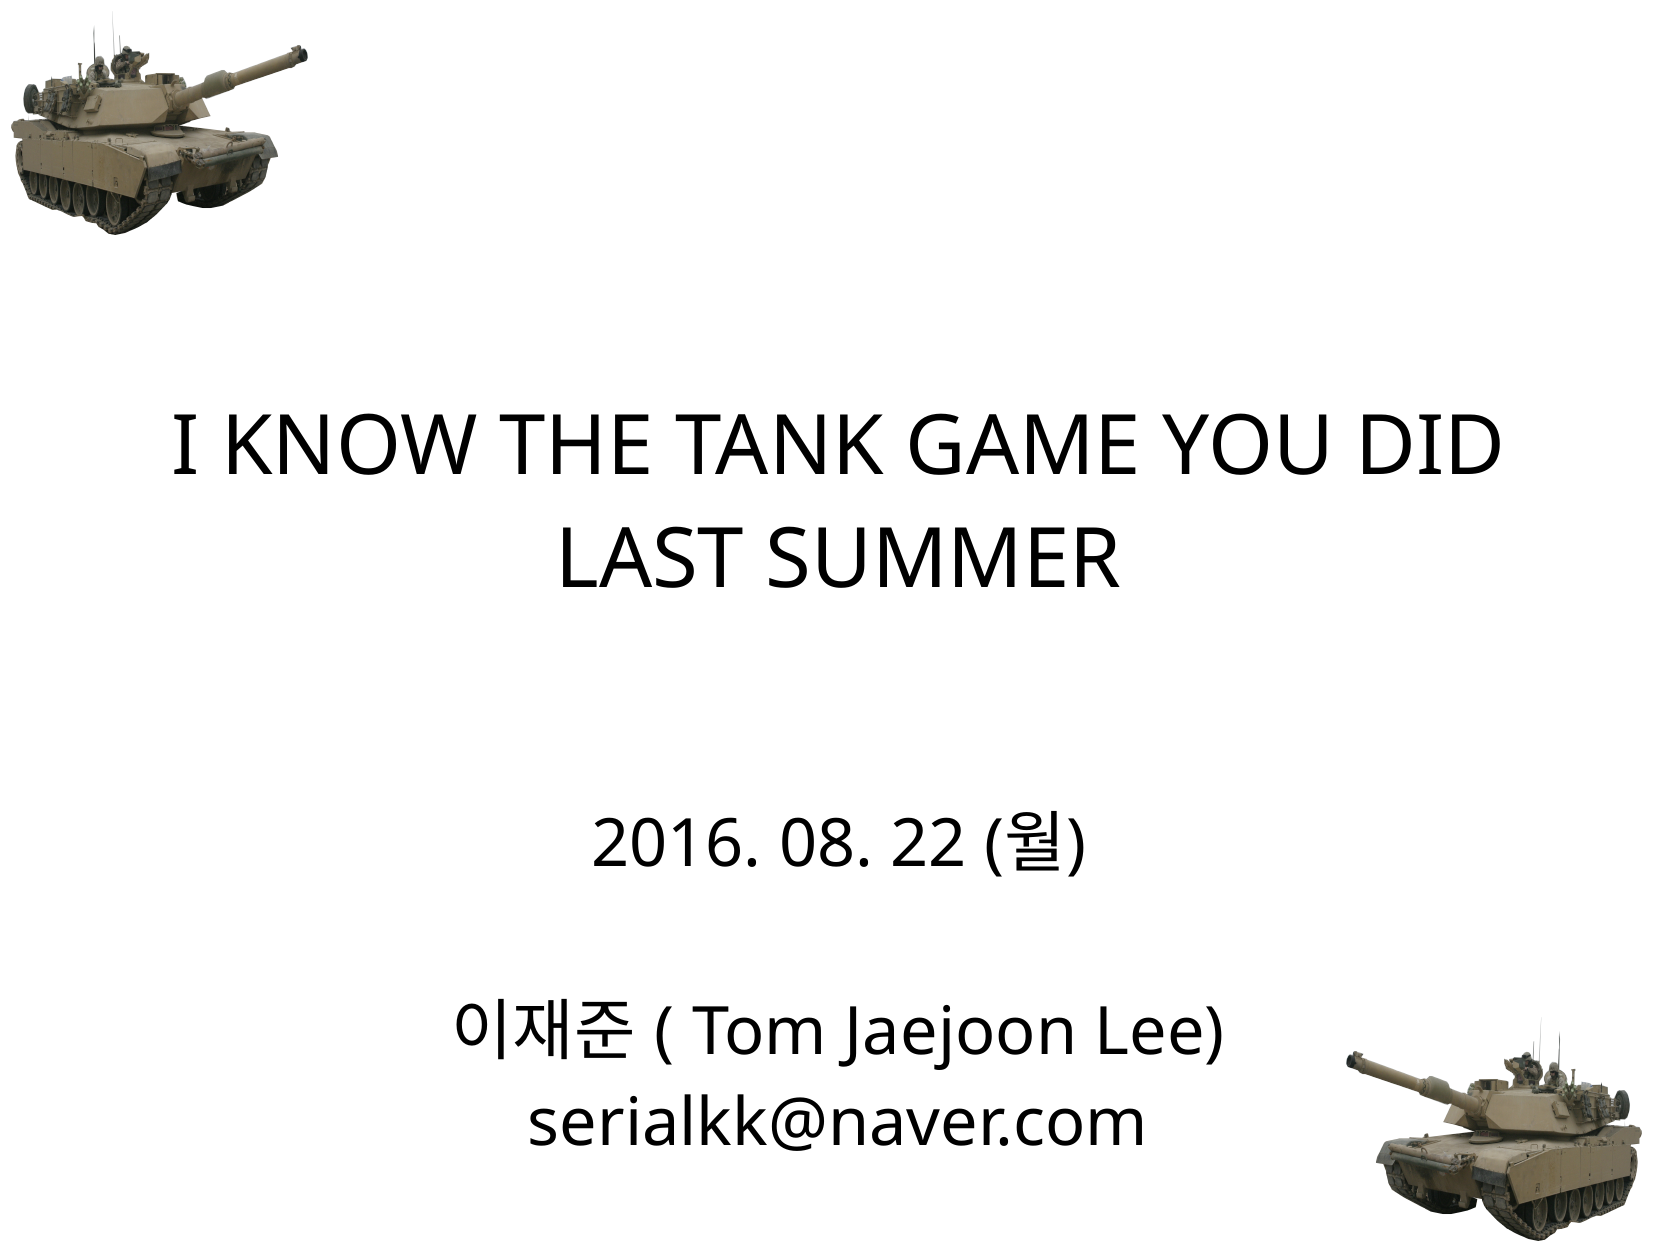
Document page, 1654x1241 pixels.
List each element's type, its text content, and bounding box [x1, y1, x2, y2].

title I KNOW THE TANK GAME YOU DID LAST SUMMER [94, 395, 1583, 603]
subtitle 2016. 08. 22 (월) 이재준 ( Tom Jaejoon Lee) serialkk@naver.com [94, 803, 1583, 1151]
picture [11, 11, 308, 235]
picture [1346, 1017, 1642, 1241]
